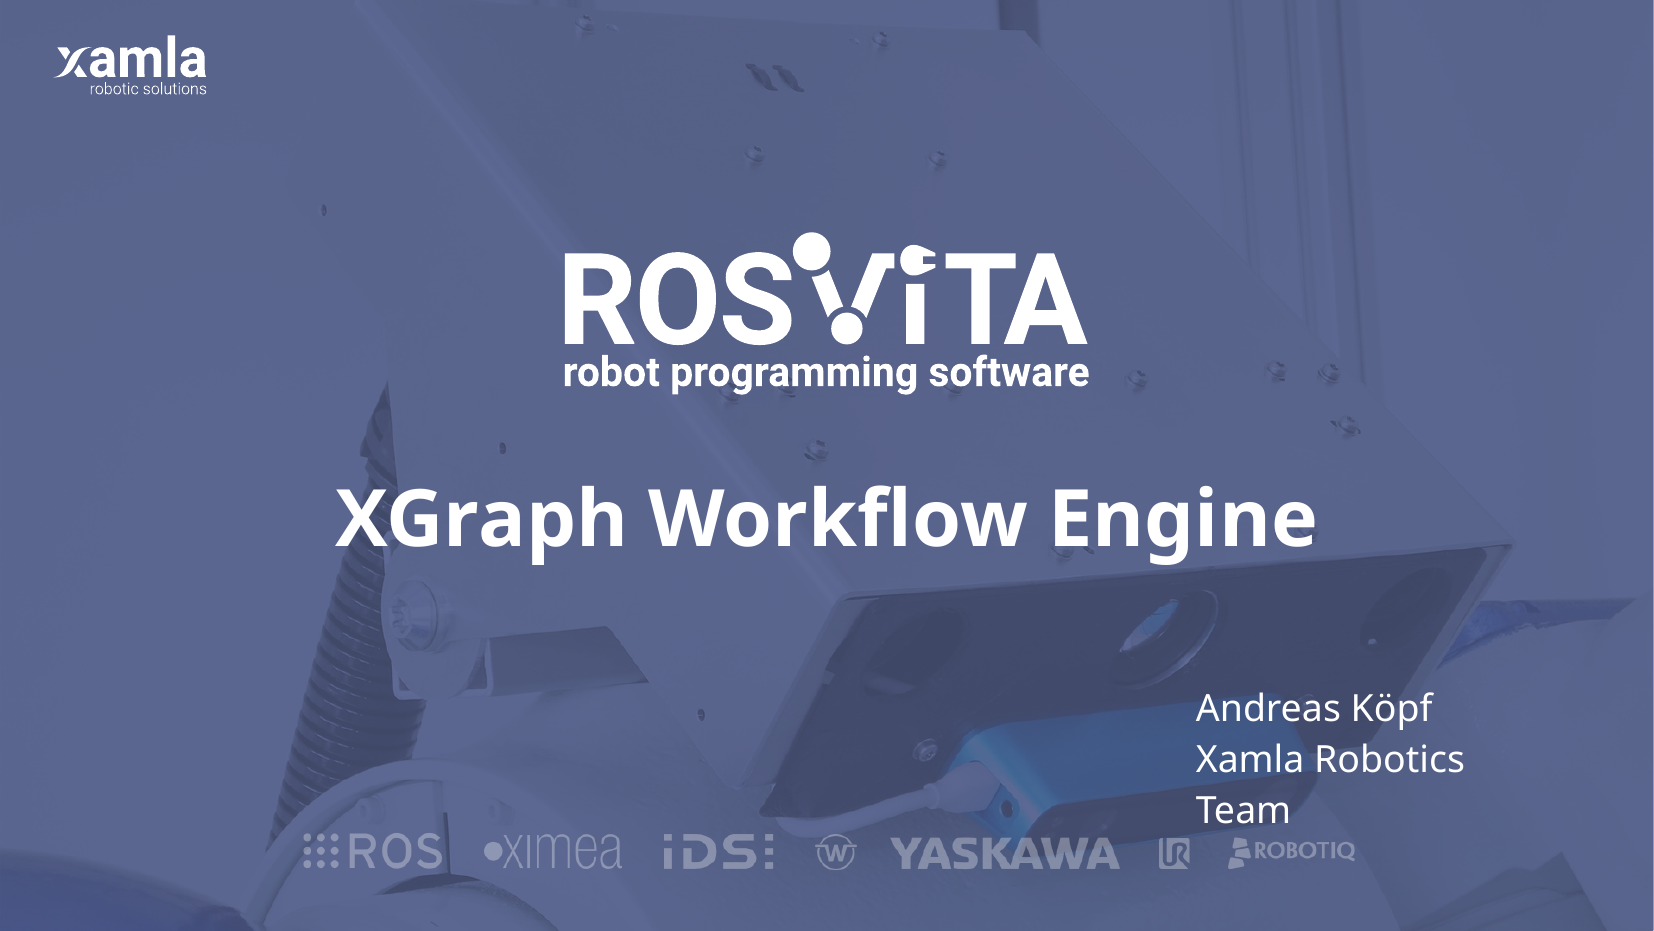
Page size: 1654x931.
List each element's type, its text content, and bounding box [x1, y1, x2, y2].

picture [0, 0, 1654, 931]
text_box Andreas Köpf Xamla Robotics Team [1181, 674, 1583, 789]
text_box XGraph Workflow Engine [141, 454, 1512, 611]
